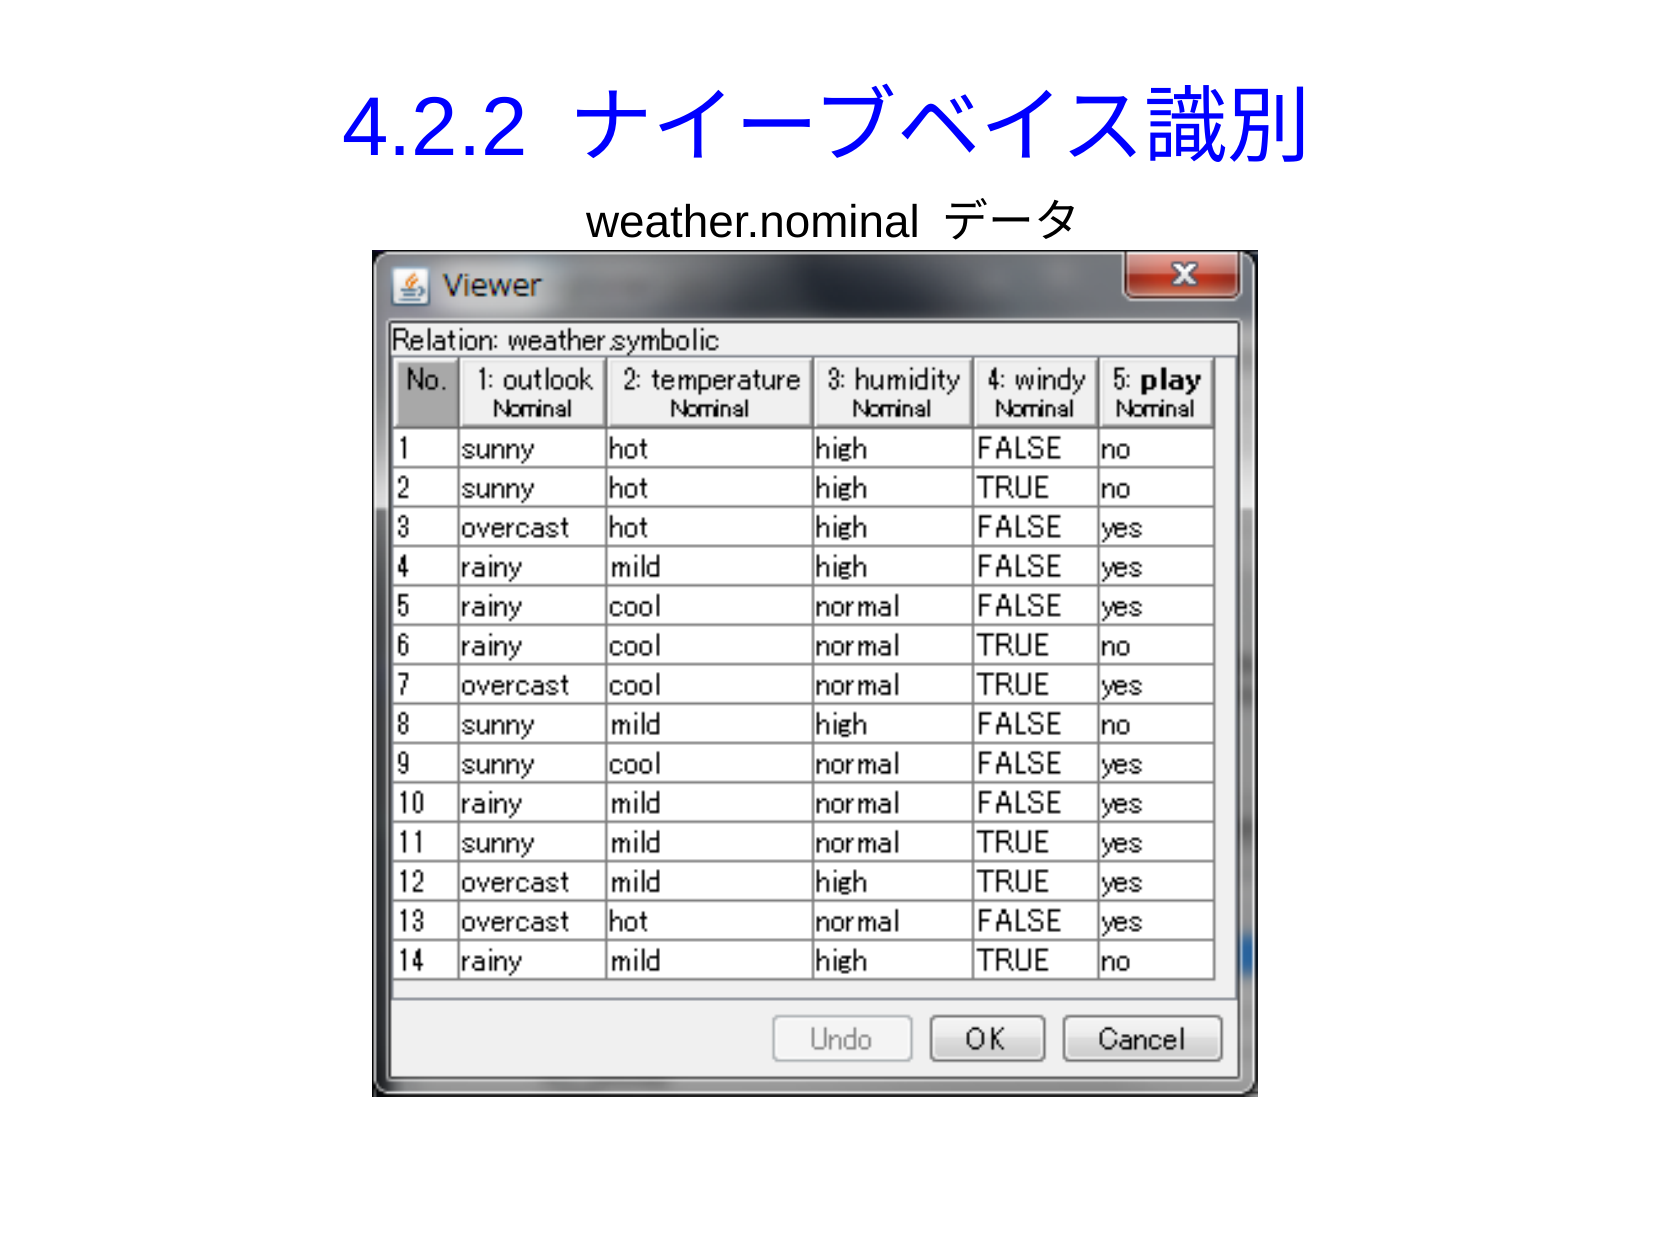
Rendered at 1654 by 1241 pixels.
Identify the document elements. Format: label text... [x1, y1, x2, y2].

text_box weather.nominal データ [571, 177, 1095, 261]
title 4.2.2 ナイーブベイス識別 [82, 49, 1571, 198]
picture [372, 250, 1258, 1097]
